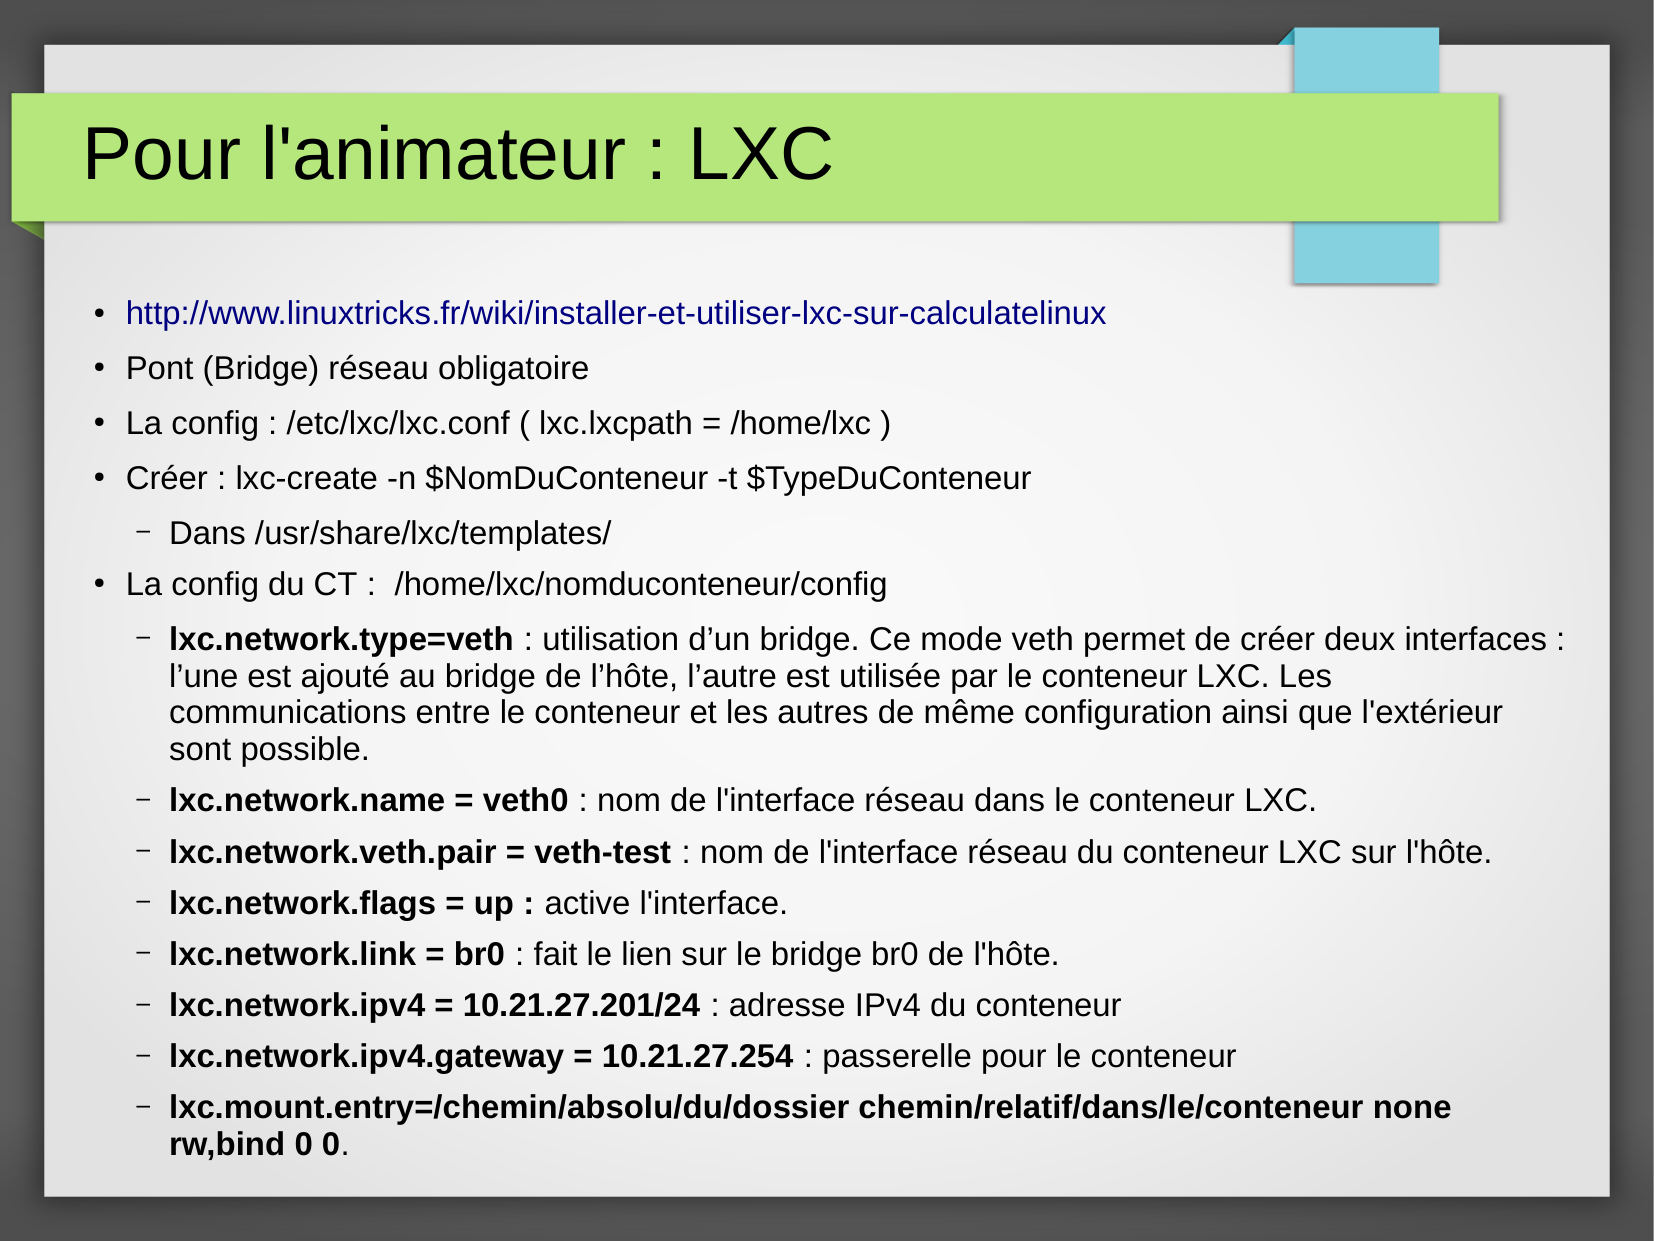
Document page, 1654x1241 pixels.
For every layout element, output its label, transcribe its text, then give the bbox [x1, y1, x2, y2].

list http://www.linuxtricks.fr/wiki/installer-et-utiliser-lxc-sur-calculatelinux Pont (Bridge) réseau obligatoire La config : /etc/lxc/lxc.conf ( lxc.lxcpath = /home/lxc ) Créer : lxc-create -n $NomDuConteneur -t $TypeDuConteneur Dans /usr/share/lxc/templates/ La config du CT : /home/lxc/nomduconteneur/config lxc.network.type=veth : utilisation d’un bridge. Ce mode veth permet de créer deux interfaces : l’une est ajouté au bridge de l’hôte, l’autre est utilisée par le conteneur LXC. Les communications entre le conteneur et les autres de même configuration ainsi que l'extérieur sont possible. lxc.network.name = veth0 : nom de l'interface réseau dans le conteneur LXC. lxc.network.veth.pair = veth-test : nom de l'interface réseau du conteneur LXC sur l'hôte. lxc.network.flags = up : active l'interface. lxc.network.link = br0 : fait le lien sur le bridge br0 de l'hôte. lxc.network.ipv4 = 10.21.27.201/24 : adresse IPv4 du conteneur lxc.network.ipv4.gateway = 10.21.27.254 : passerelle pour le conteneur lxc.mount.entry=/chemin/absolu/du/dossier chemin/relatif/dans/le/conteneur none rw,bind 0 0. [82, 295, 1571, 1170]
picture [0, 0, 1654, 1241]
title Pour l'animateur : LXC [82, 94, 1264, 213]
